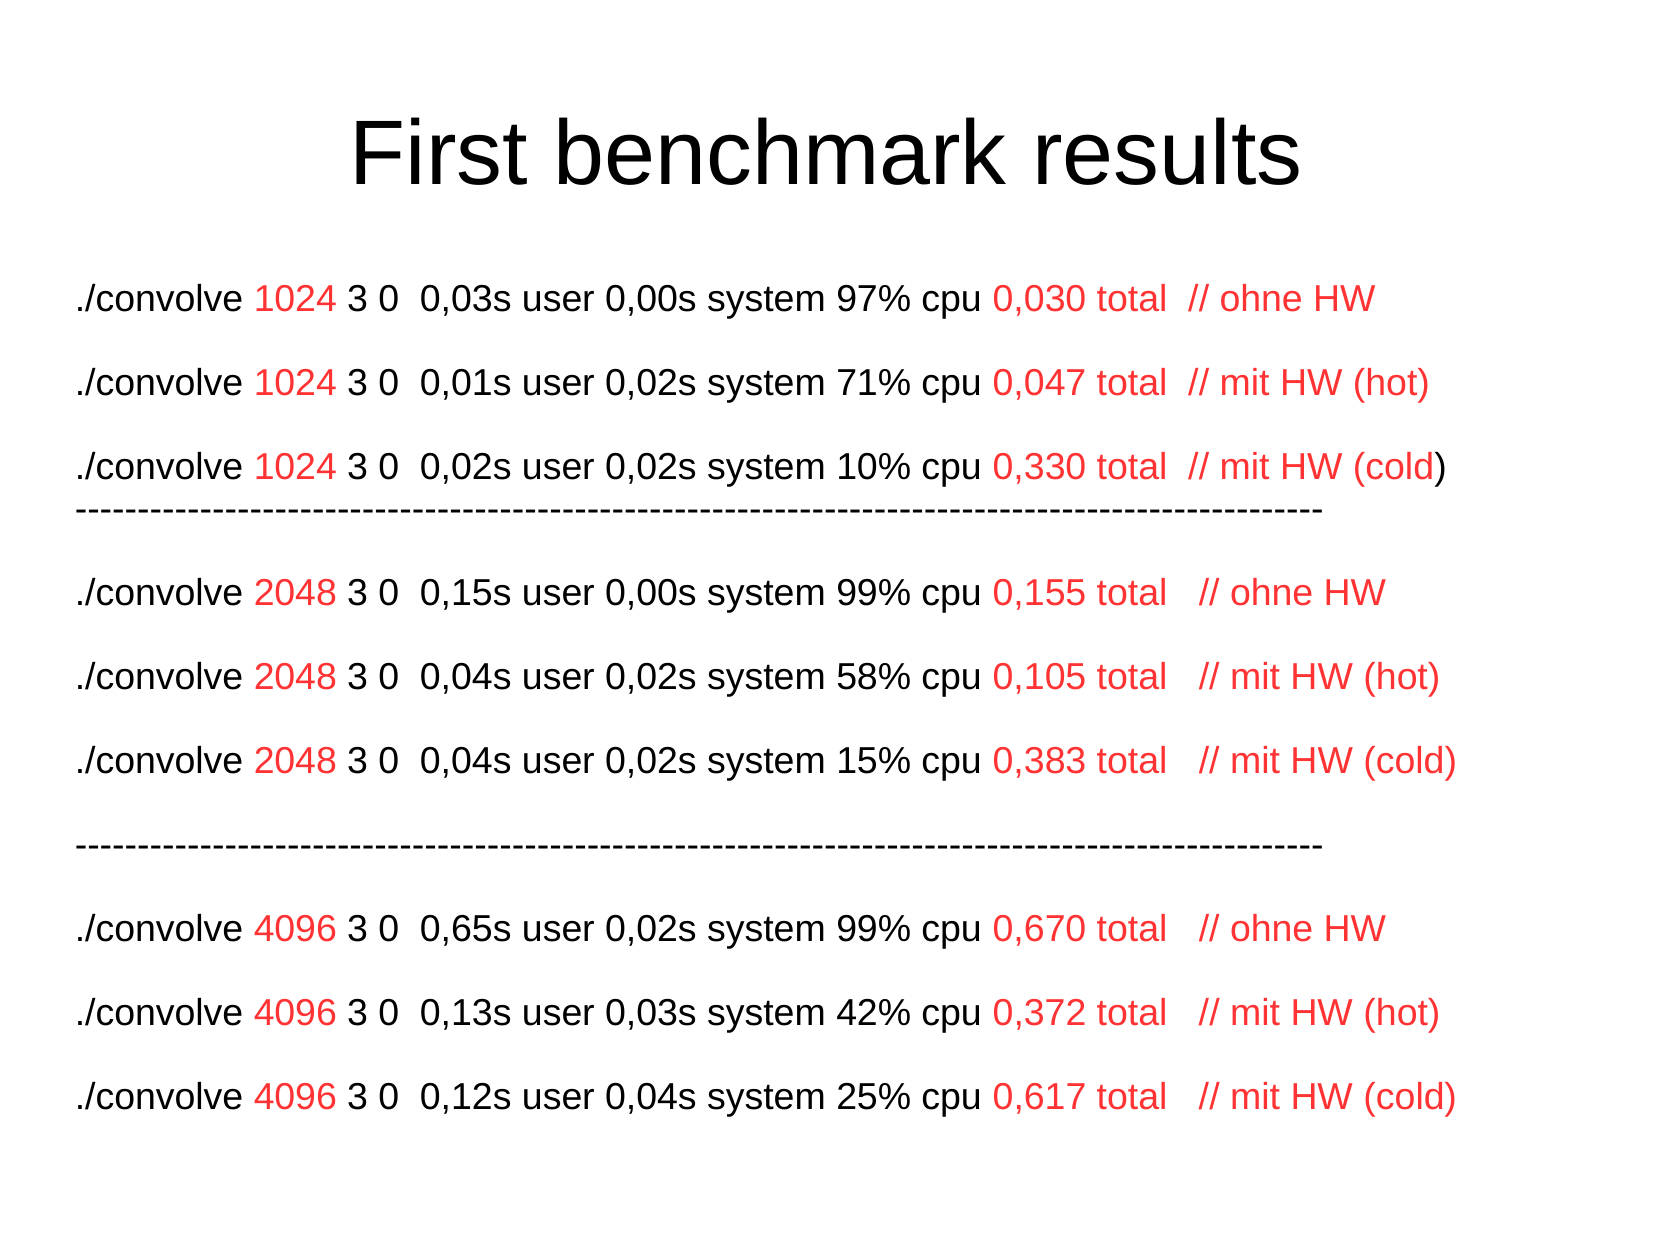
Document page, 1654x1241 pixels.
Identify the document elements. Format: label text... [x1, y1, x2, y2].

text_box ./convolve 1024 3 0 0,03s user 0,00s system 97% cpu 0,030 total // ohne HW ./convolve 1024 3 0 0,01s user 0,02s system 71% cpu 0,047 total // mit HW (hot) ./convolve 1024 3 0 0,02s user 0,02s system 10% cpu 0,330 total // mit HW (cold) ---------------------------------------------------------------------------------------------------- ./convolve 2048 3 0 0,15s user 0,00s system 99% cpu 0,155 total // ohne HW ./convolve 2048 3 0 0,04s user 0,02s system 58% cpu 0,105 total // mit HW (hot) ./convolve 2048 3 0 0,04s user 0,02s system 15% cpu 0,383 total // mit HW (cold) ---------------------------------------------------------------------------------------------------- ./convolve 4096 3 0 0,65s user 0,02s system 99% cpu 0,670 total // ohne HW ./convolve 4096 3 0 0,13s user 0,03s system 42% cpu 0,372 total // mit HW (hot) ./convolve 4096 3 0 0,12s user 0,04s system 25% cpu 0,617 total // mit HW (cold) [60, 270, 1473, 1125]
title First benchmark results [82, 49, 1571, 257]
